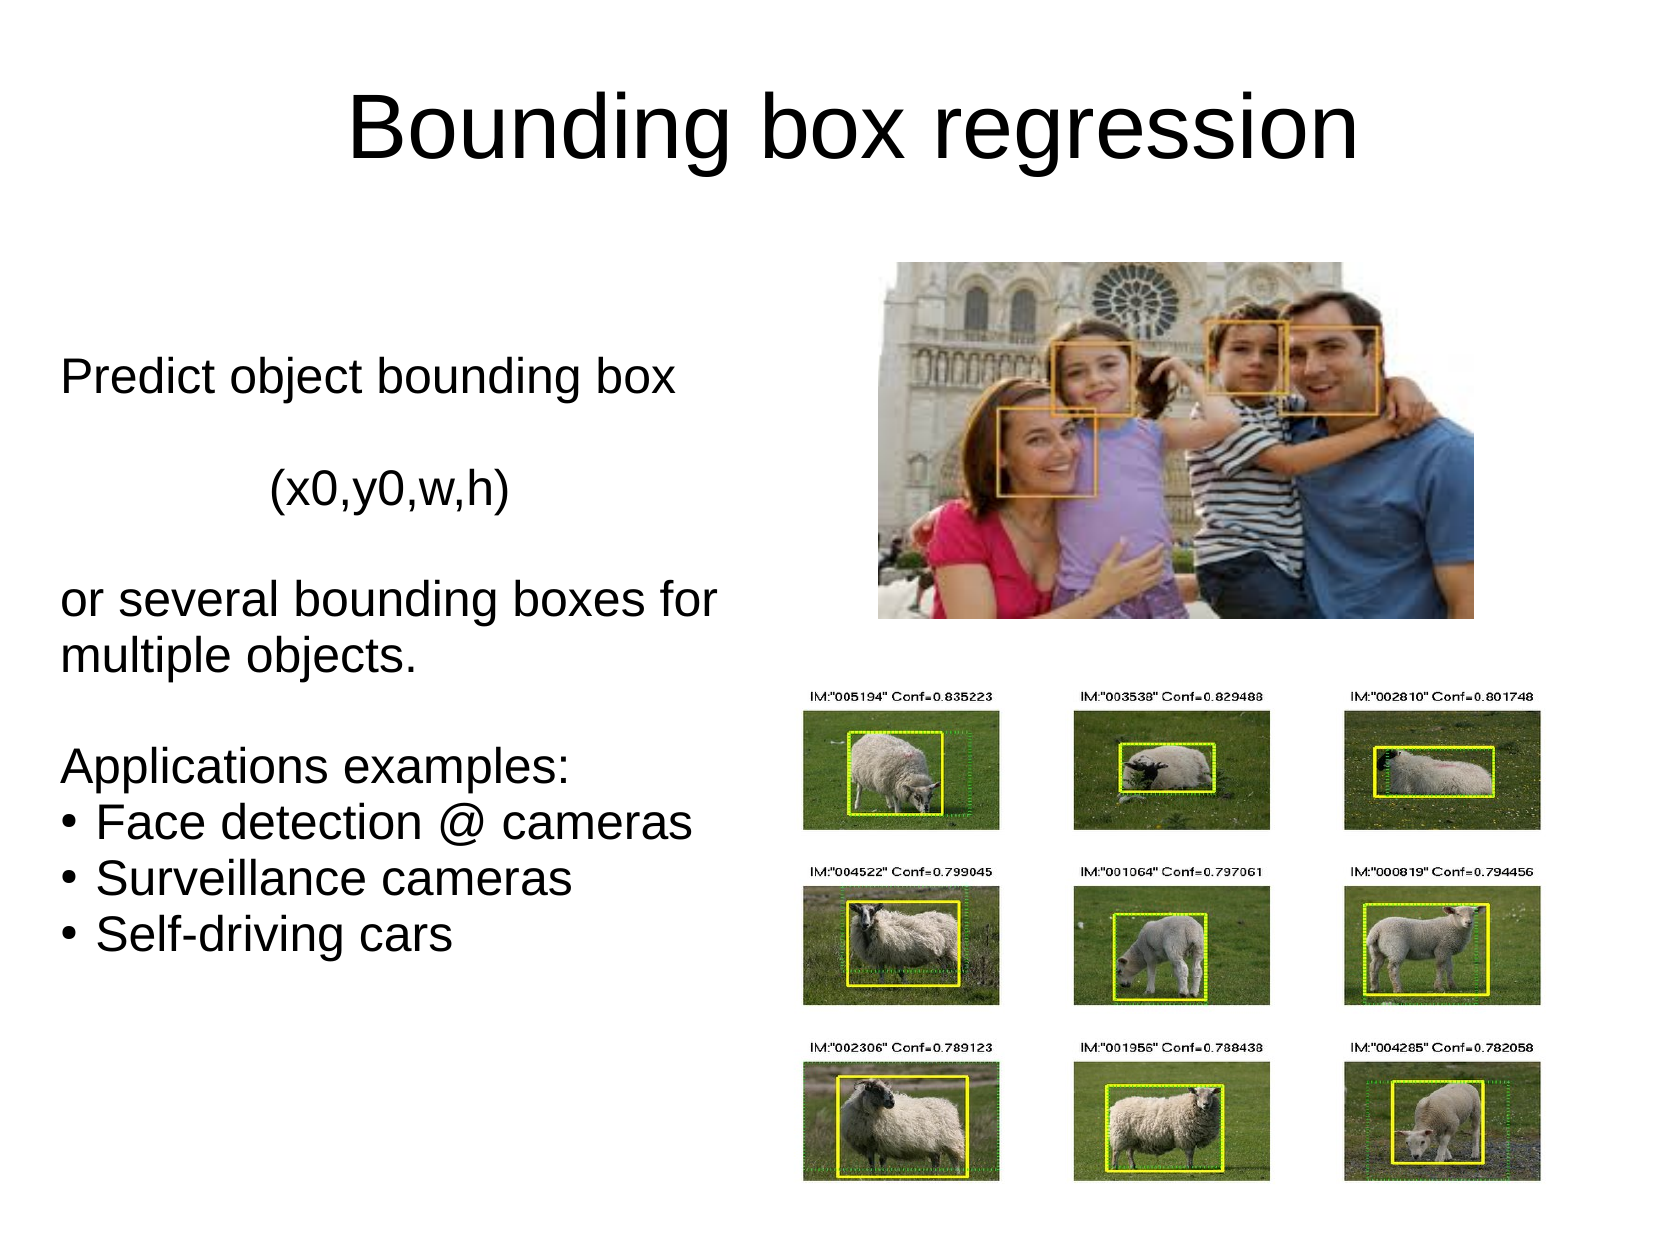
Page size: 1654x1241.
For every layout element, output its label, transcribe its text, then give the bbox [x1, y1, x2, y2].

picture [673, 659, 1636, 1241]
picture [878, 262, 1474, 619]
text_box Bounding box regression [299, 75, 1410, 178]
text_box Predict object bounding box (x0,y0,w,h) or several bounding boxes for multiple objects. Applications examples: Face detection @ cameras Surveillance cameras Self-driving cars [60, 300, 721, 1066]
